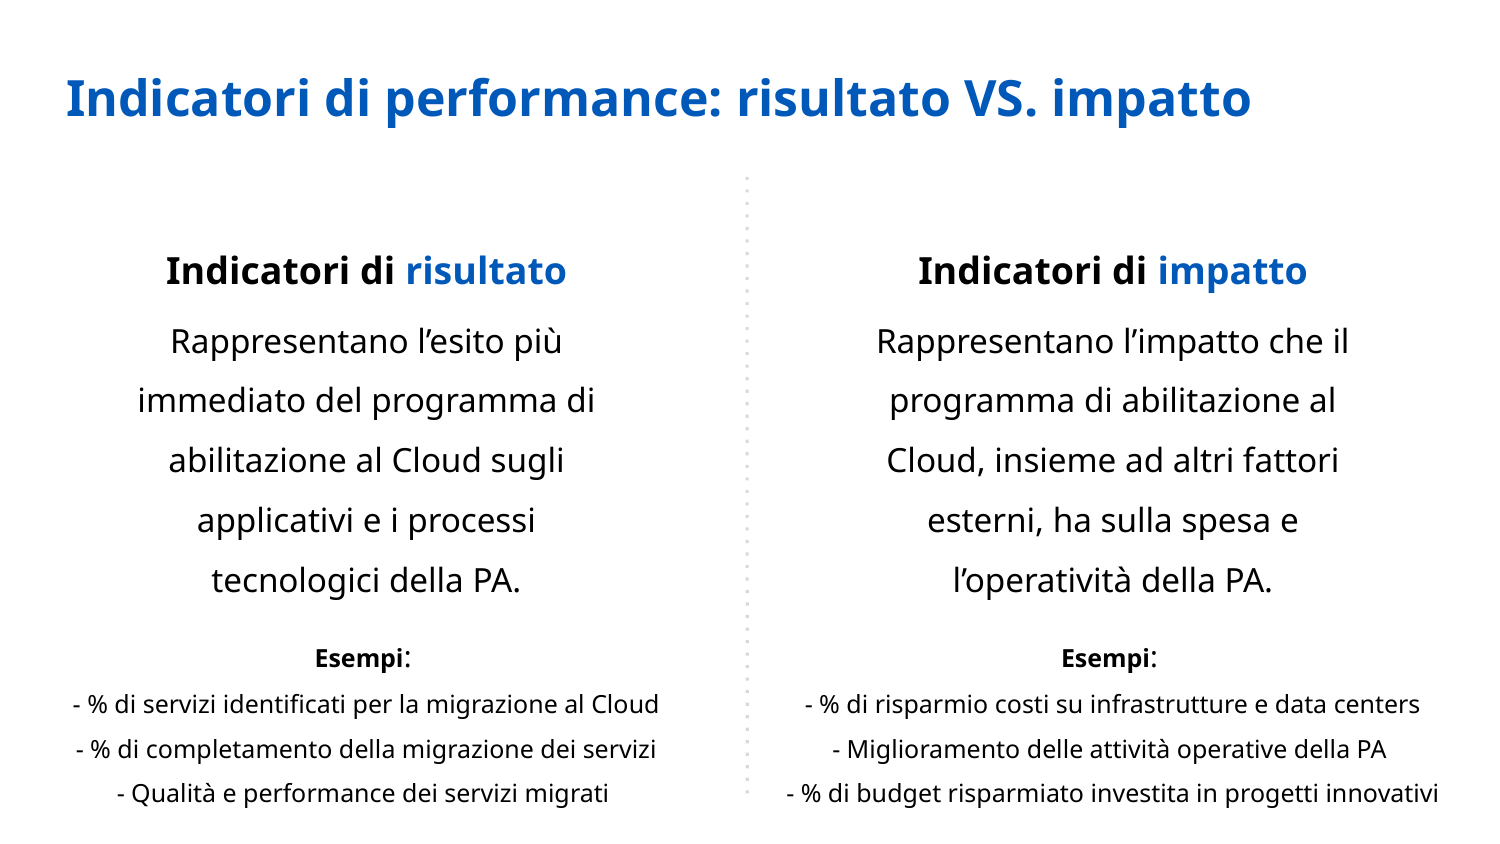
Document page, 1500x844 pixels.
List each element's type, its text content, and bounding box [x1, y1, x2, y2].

text_box Esempi: - % di servizi identificati per la migrazione al Cloud - % di completamento della migrazione dei servizi - Qualità e performance dei servizi migrati [25, 605, 709, 806]
text_box Rappresentano l’esito più immediato del programma di abilitazione al Cloud sugli applicativi e i processi tecnologici della PA. [101, 284, 633, 605]
text_box Esempi: - % di risparmio costi su infrastrutture e data centers - Miglioramento delle attività operative della PA - % di budget risparmiato investita in progetti innovativi [764, 605, 1463, 806]
title Indicatori di performance: risultato VS. impatto [51, 51, 1449, 146]
text_box Rappresentano l’impatto che il programma di abilitazione al Cloud, insieme ad altri fattori esterni, ha sulla spesa e l’operatività della PA. [847, 284, 1379, 605]
text_box Indicatori di impatto [867, 209, 1359, 284]
text_box Indicatori di risultato [121, 209, 613, 284]
